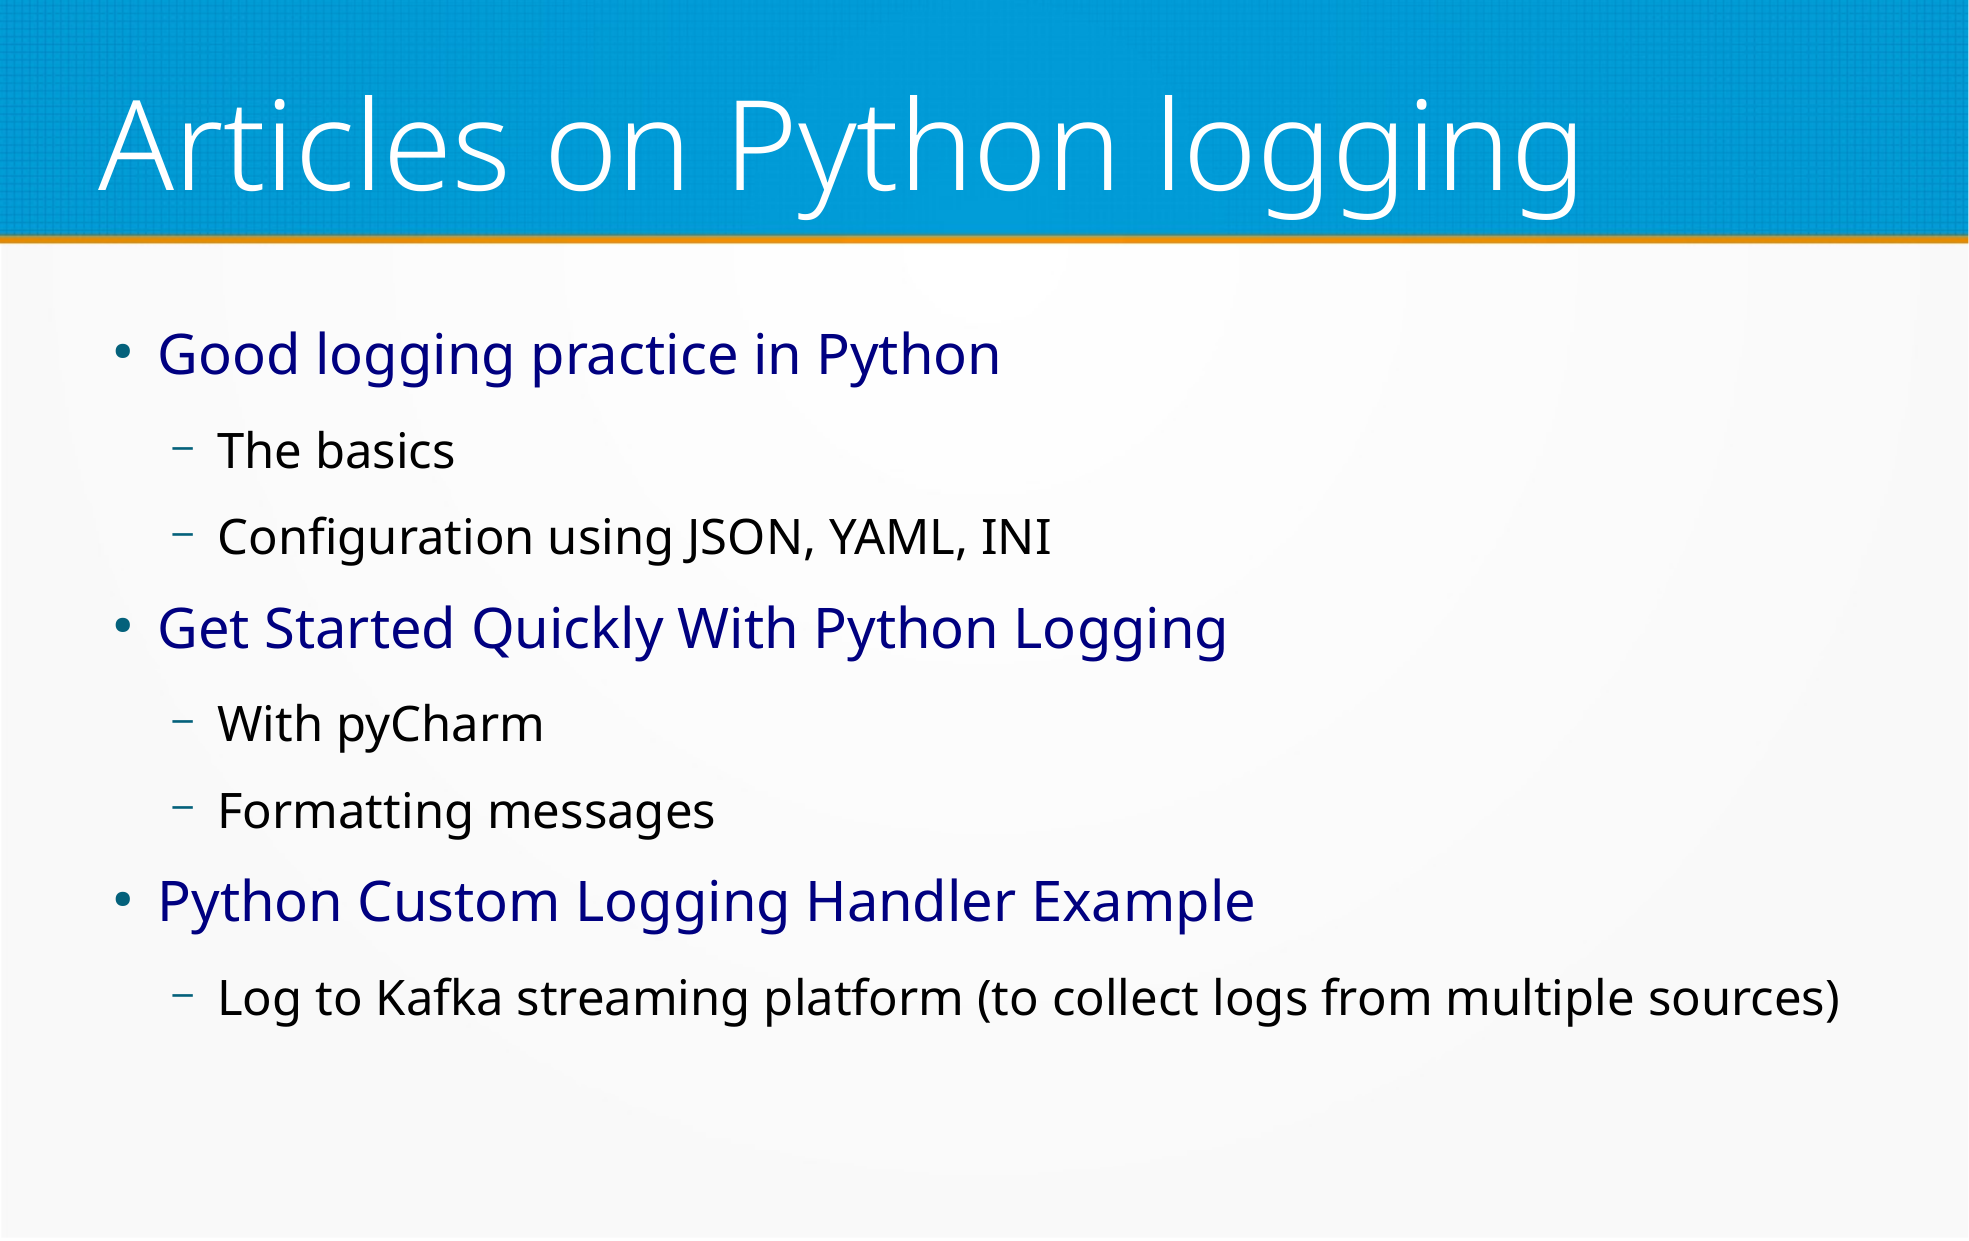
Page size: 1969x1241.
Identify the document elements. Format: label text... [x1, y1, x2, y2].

title Articles on Python logging [98, 19, 1870, 227]
picture [0, 233, 1969, 1241]
list Good logging practice in Python The basics Configuration using JSON, YAML, INI Get Started Quickly With Python Logging With pyCharm Formatting messages Python Custom Logging Handler Example Log to Kafka streaming platform (to collect logs from multiple sources) [98, 315, 1861, 1081]
